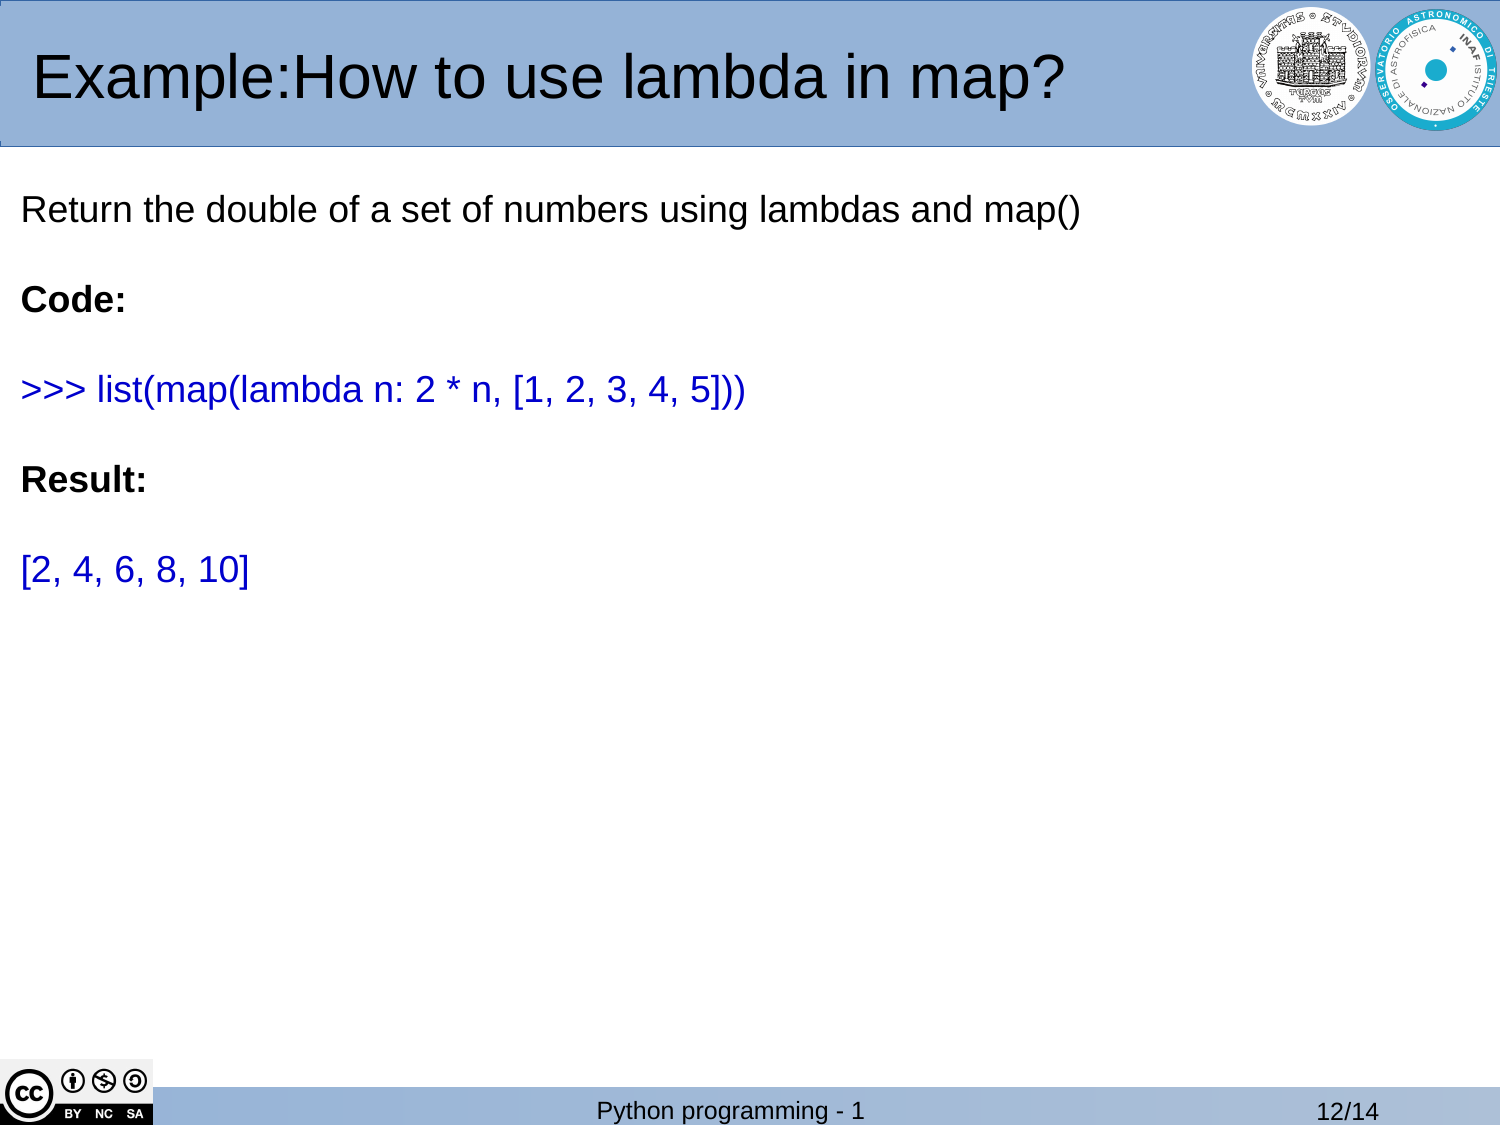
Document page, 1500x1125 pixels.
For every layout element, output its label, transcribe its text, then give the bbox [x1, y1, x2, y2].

text_box Example:How to use lambda in map? [0, 5, 1243, 141]
picture [0, 1059, 153, 1125]
list Return the double of a set of numbers using lambdas and map() Code: >>> list(map(lambda n: 2 * n, [1, 2, 3, 4, 5])) Result: [2, 4, 6, 8, 10] [5, 177, 1500, 1114]
picture [1252, 0, 1500, 156]
